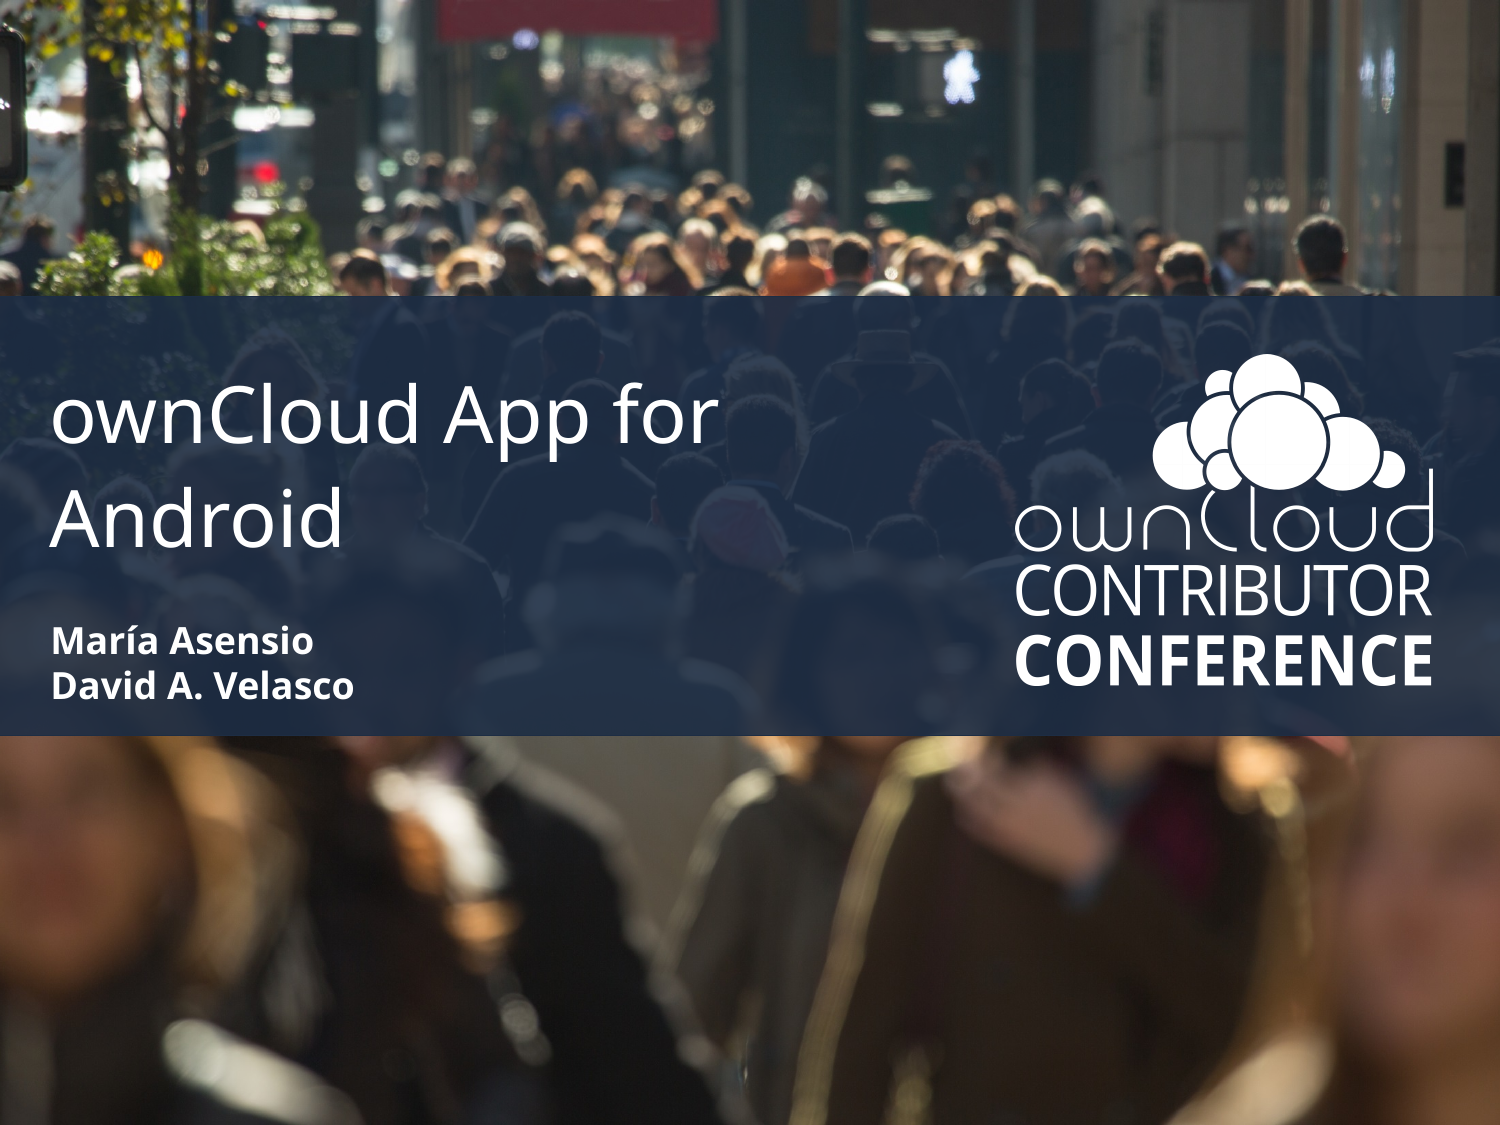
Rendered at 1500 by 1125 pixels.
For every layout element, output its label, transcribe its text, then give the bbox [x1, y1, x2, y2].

picture [1015, 354, 1433, 686]
title ownCloud App for Android [34, 347, 898, 598]
subtitle María Asensio David A. Velasco [35, 609, 849, 686]
